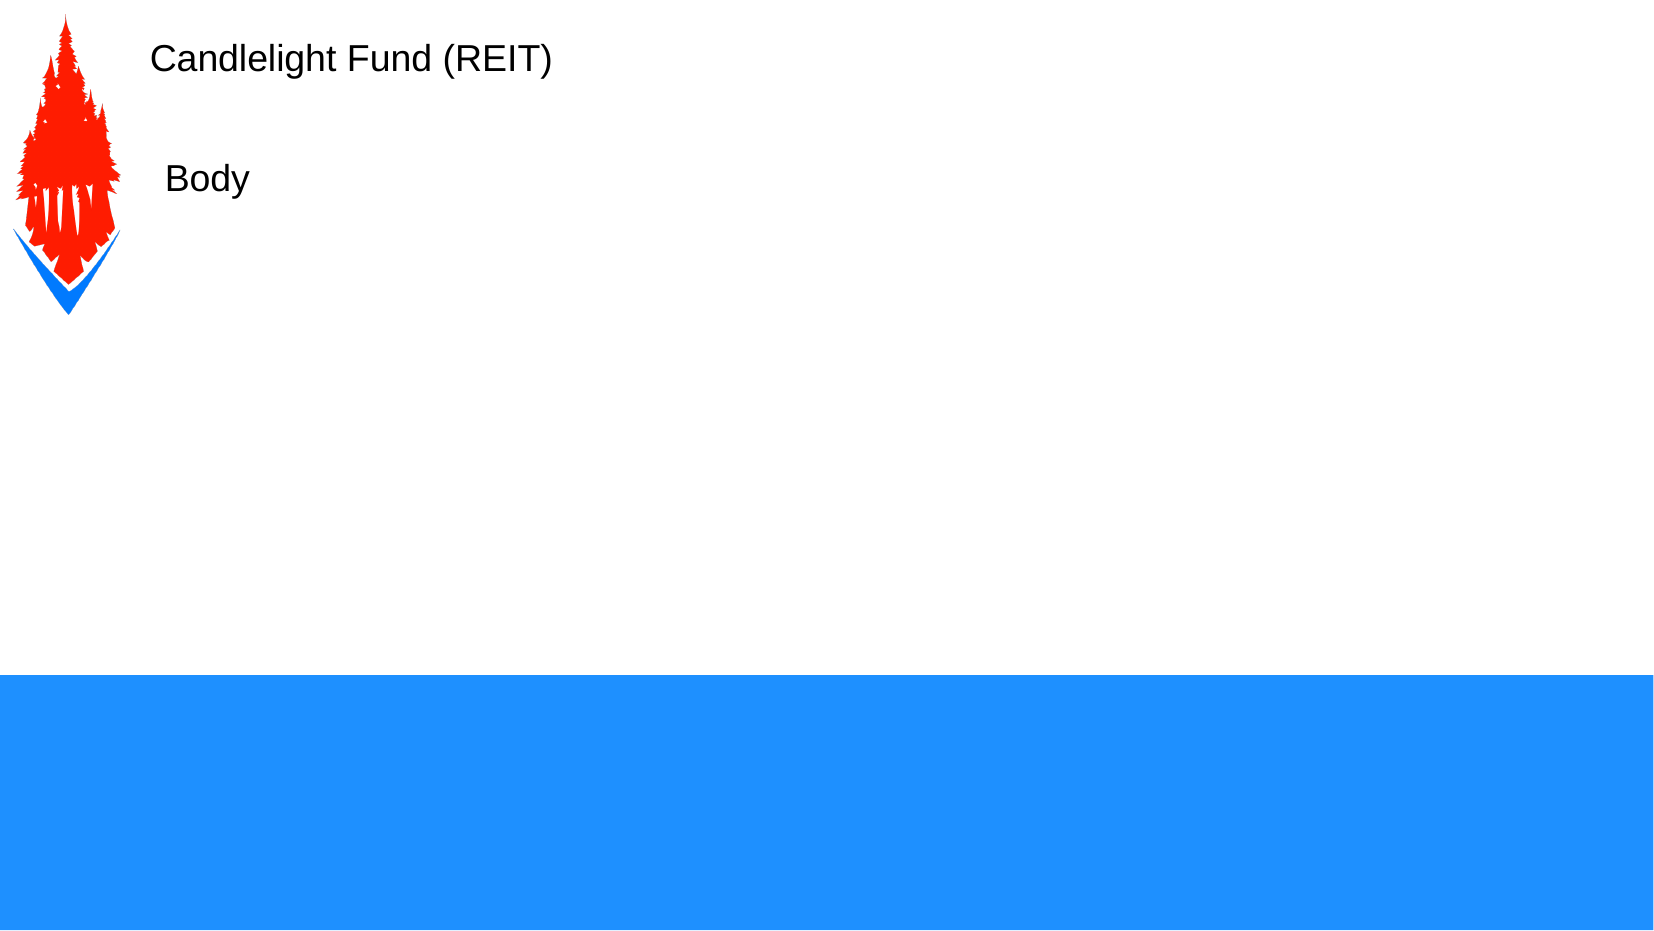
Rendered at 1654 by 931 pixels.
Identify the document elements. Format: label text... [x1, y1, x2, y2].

text_box Body [150, 150, 1501, 616]
picture [13, 14, 121, 316]
text_box [0, 675, 1654, 931]
text_box Candlelight Fund (REIT) [135, 30, 1201, 136]
